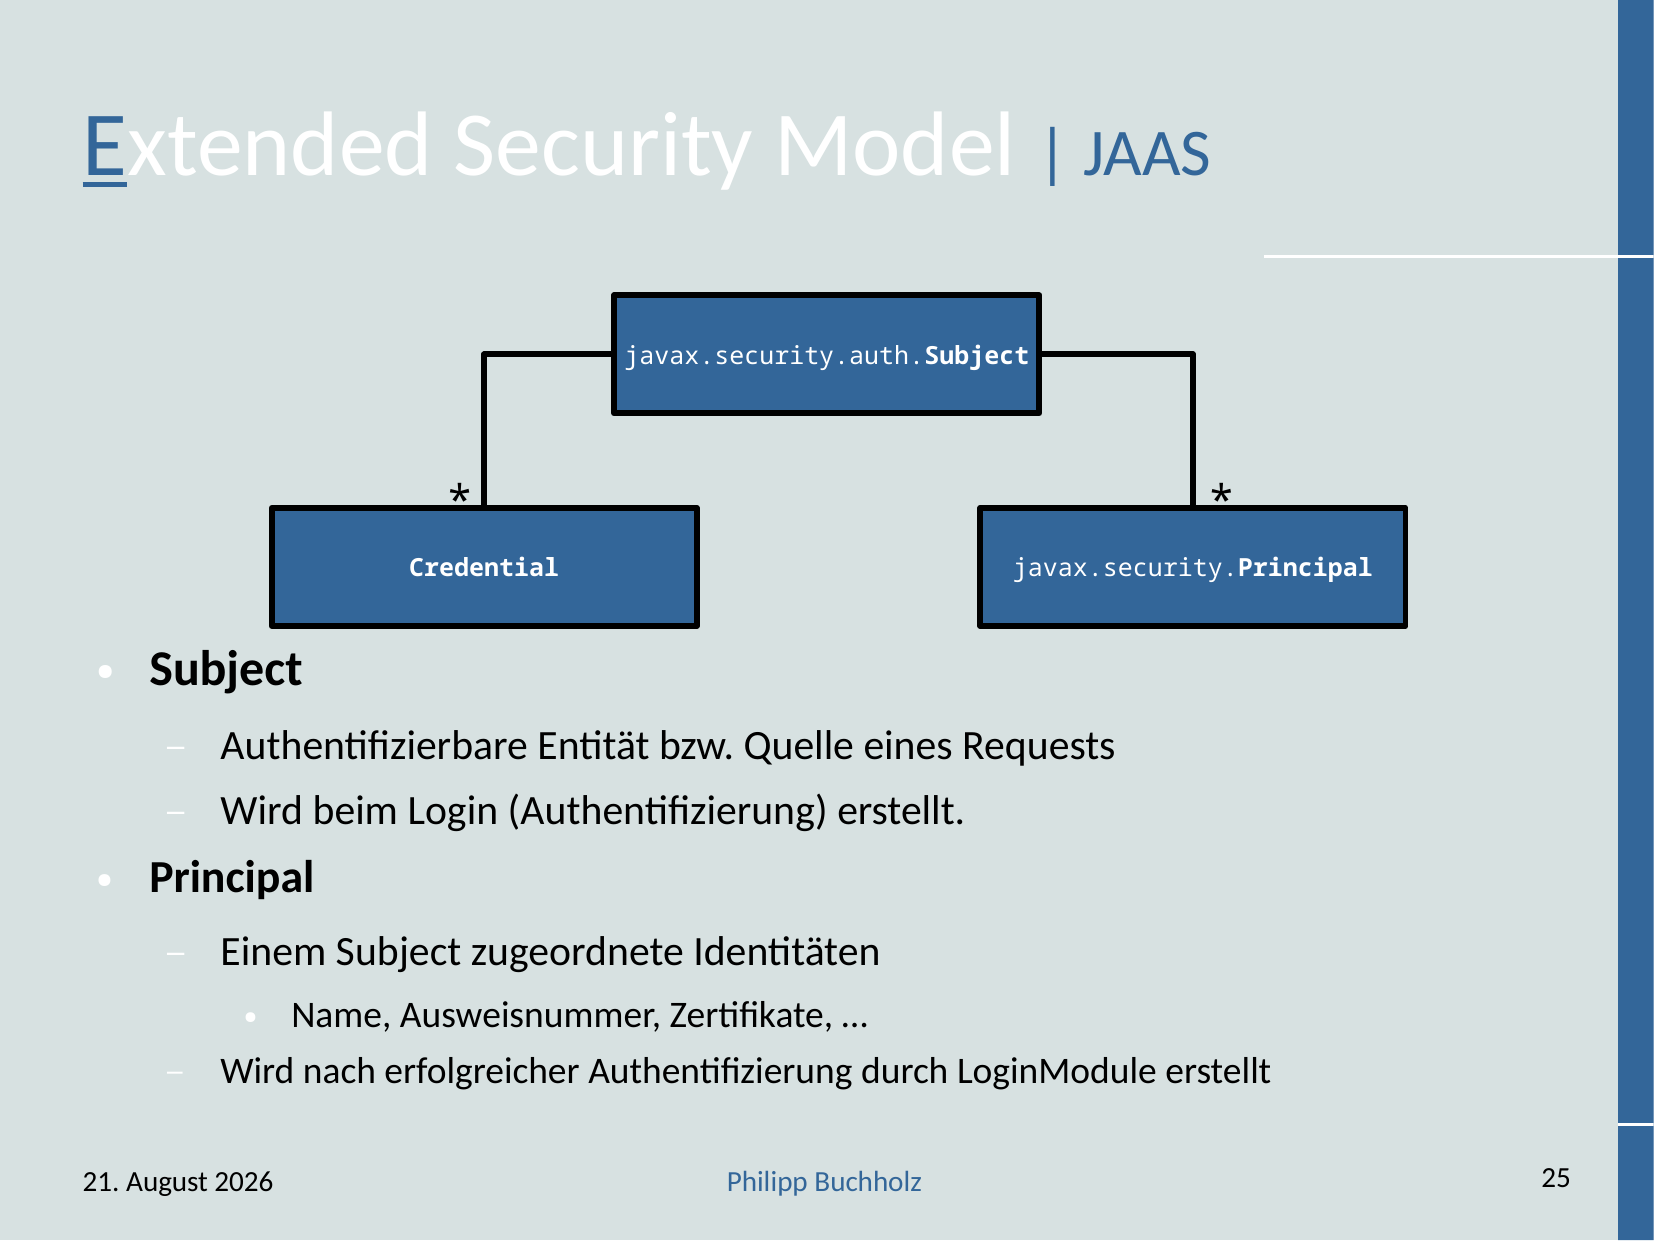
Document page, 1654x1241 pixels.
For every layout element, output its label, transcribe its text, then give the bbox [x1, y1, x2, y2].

text_box javax.security.auth.Subject [614, 295, 1040, 414]
text_box Credential [271, 507, 697, 626]
text_box * [431, 460, 491, 529]
title Extended Security Model | JAAS [82, 40, 1571, 266]
text_box * [1196, 460, 1252, 507]
list Subject Authentifizierbare Entität bzw. Quelle eines Requests Wird beim Login (Authentifizierung) erstellt. Principal Einem Subject zugeordnete Identitäten Name, Ausweisnummer, Zertifikate, … Wird nach erfolgreicher Authentifizierung durch LoginModule erstellt [78, 648, 1567, 1158]
text_box javax.security.Principal [980, 507, 1406, 626]
